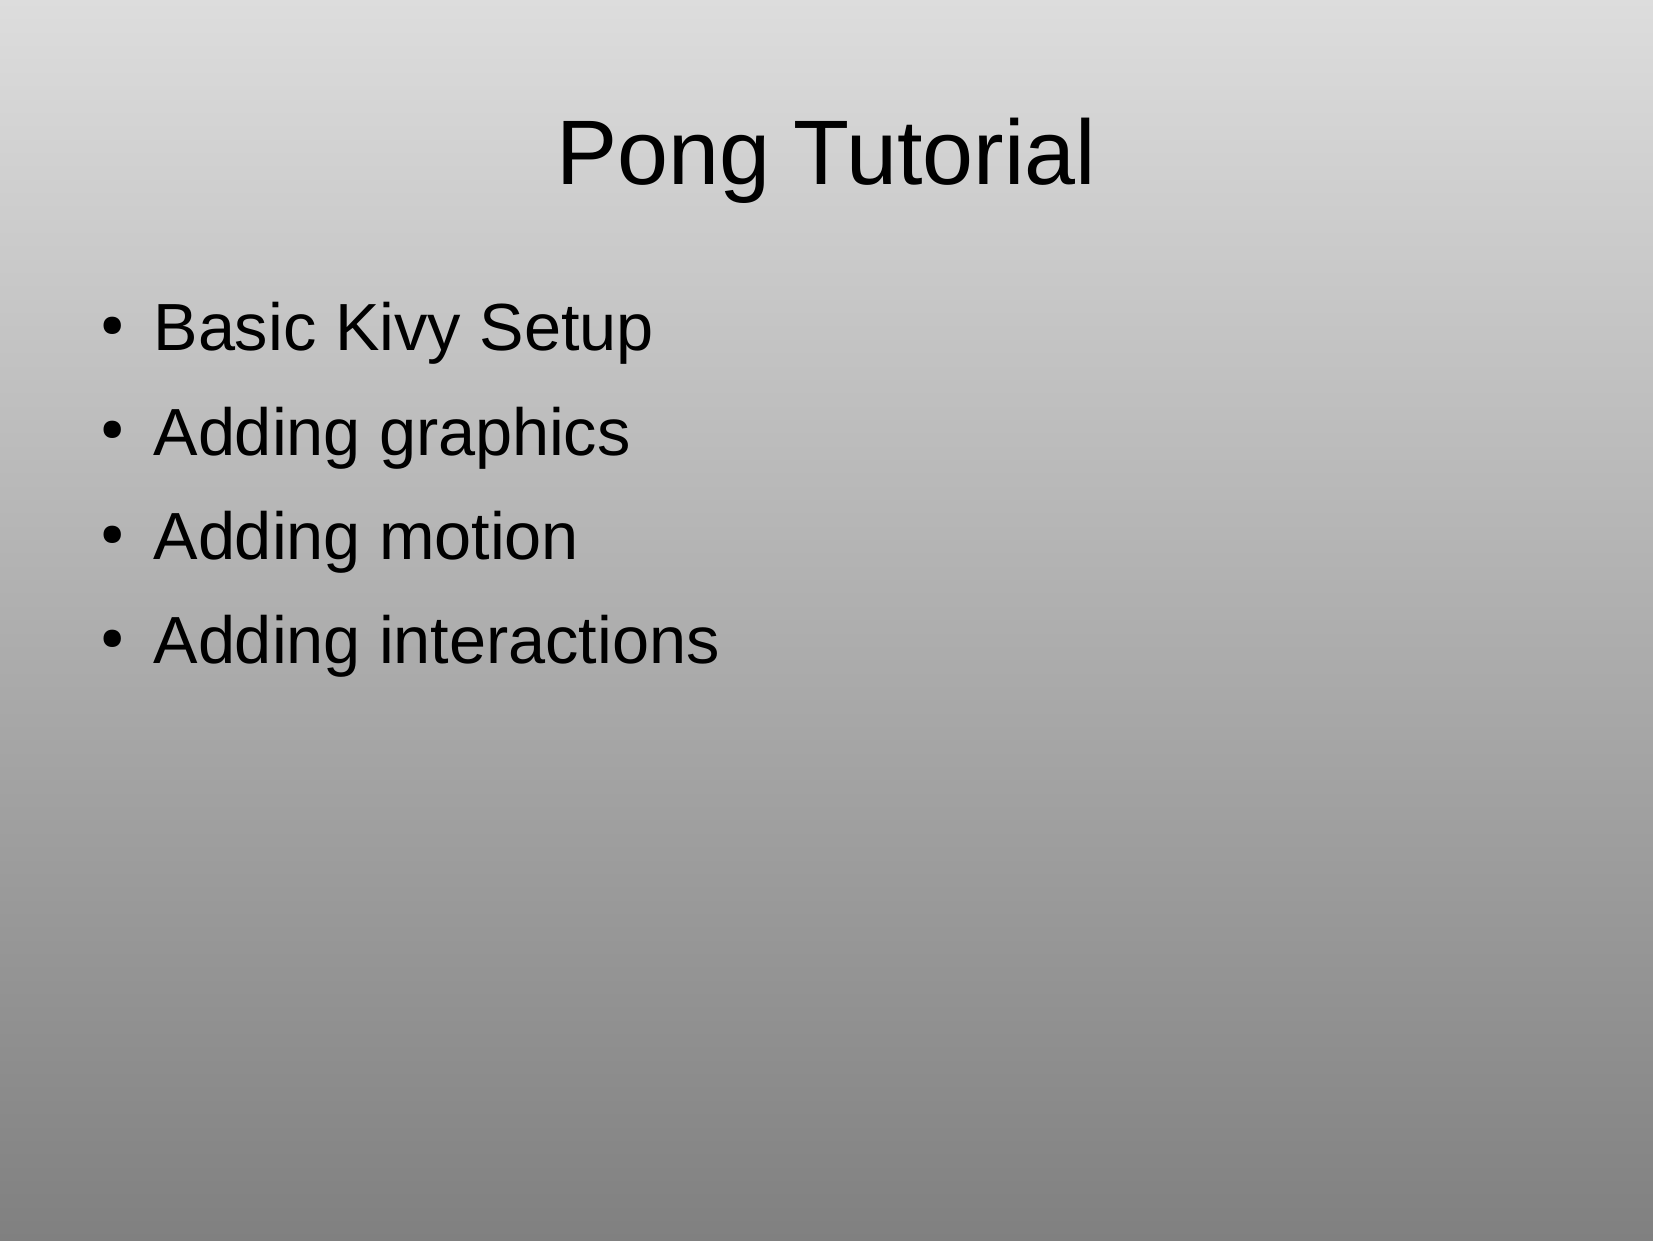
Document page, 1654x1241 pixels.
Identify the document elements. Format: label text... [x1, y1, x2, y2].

list Basic Kivy Setup Adding graphics Adding motion Adding interactions [82, 290, 1571, 1010]
title Pong Tutorial [82, 49, 1571, 257]
